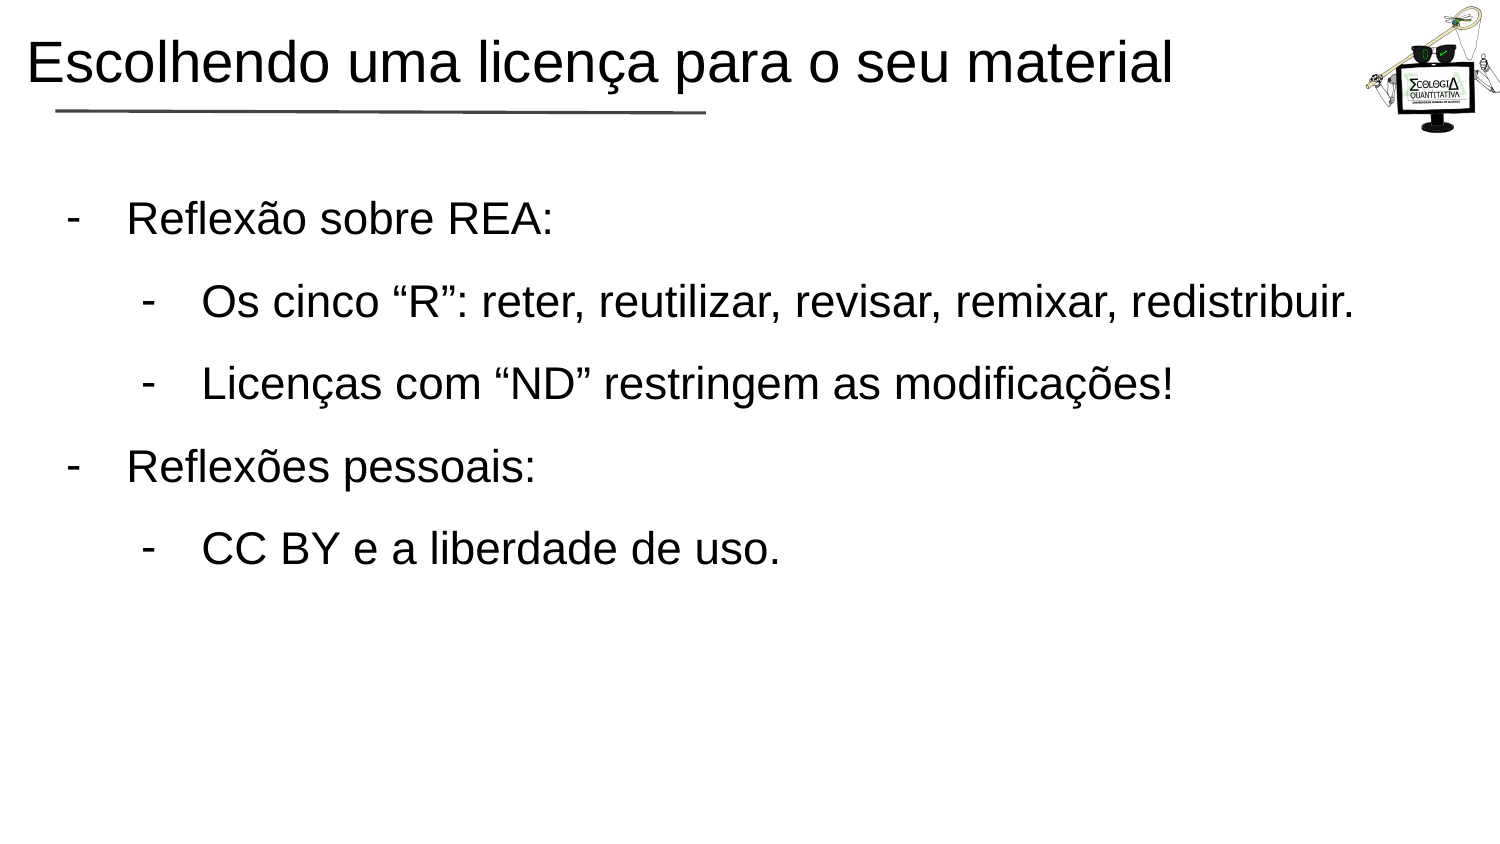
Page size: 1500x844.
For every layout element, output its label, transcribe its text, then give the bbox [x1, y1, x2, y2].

text_box Escolhendo uma licença para o seu material [11, 9, 1210, 117]
picture [1365, 3, 1500, 135]
text_box Reflexão sobre REA: Os cinco “R”: reter, reutilizar, revisar, remixar, redistribuir. Licenças com “ND” restringem as modificações! Reflexões pessoais: CC BY e a liberdade de uso. [36, 146, 1412, 801]
